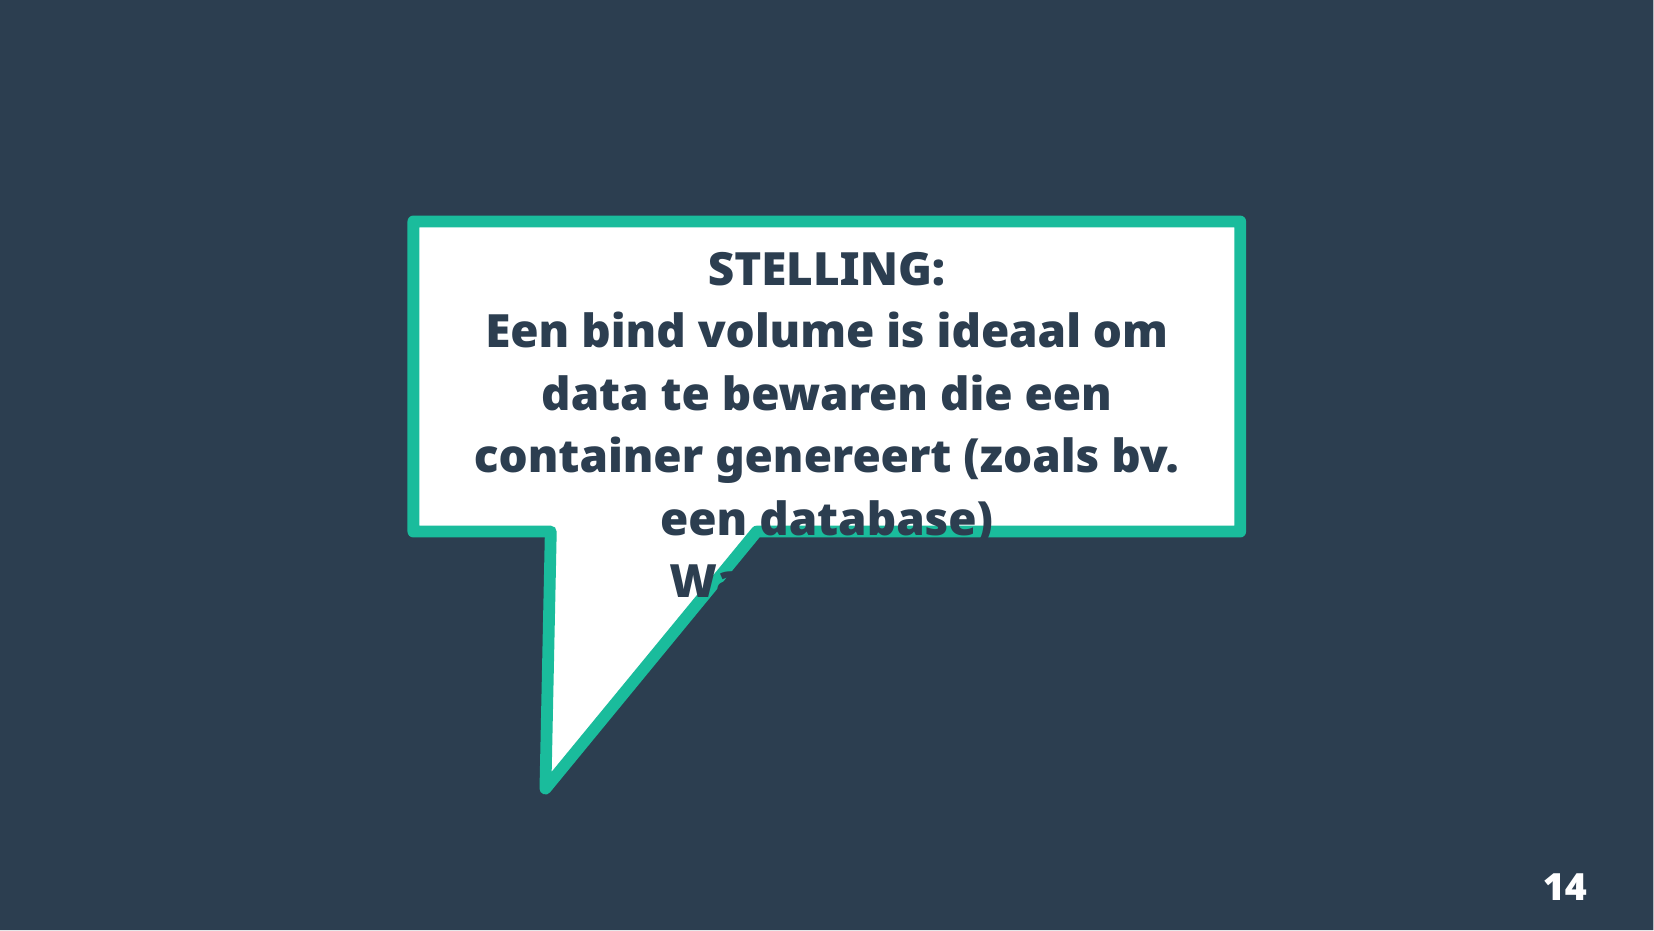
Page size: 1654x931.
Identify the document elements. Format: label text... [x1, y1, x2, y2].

title STELLING: Een bind volume is ideaal om data te bewaren die een container genereert (zoals bv. een database) Waar of niet? [442, 236, 1211, 502]
